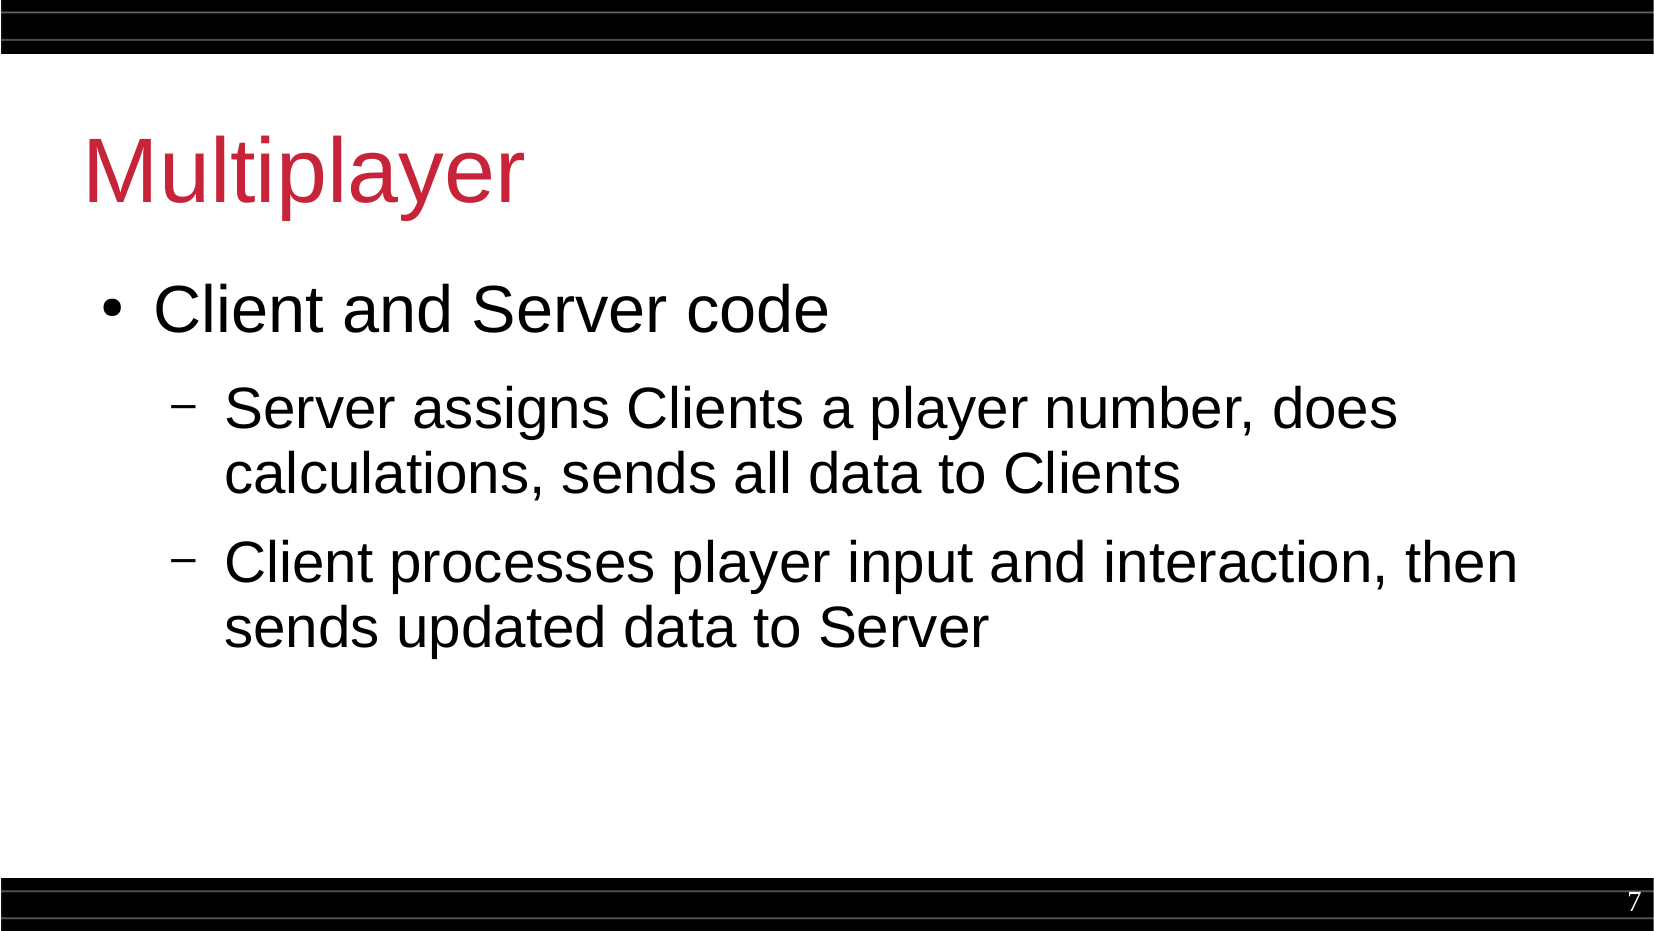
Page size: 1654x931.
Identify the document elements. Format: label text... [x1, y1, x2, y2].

list Client and Server code Server assigns Clients a player number, does calculations, sends all data to Clients Client processes player input and interaction, then sends updated data to Server [82, 271, 1571, 758]
title Multiplayer [82, 92, 1571, 249]
picture [1, 0, 1654, 54]
picture [1, 878, 1654, 931]
